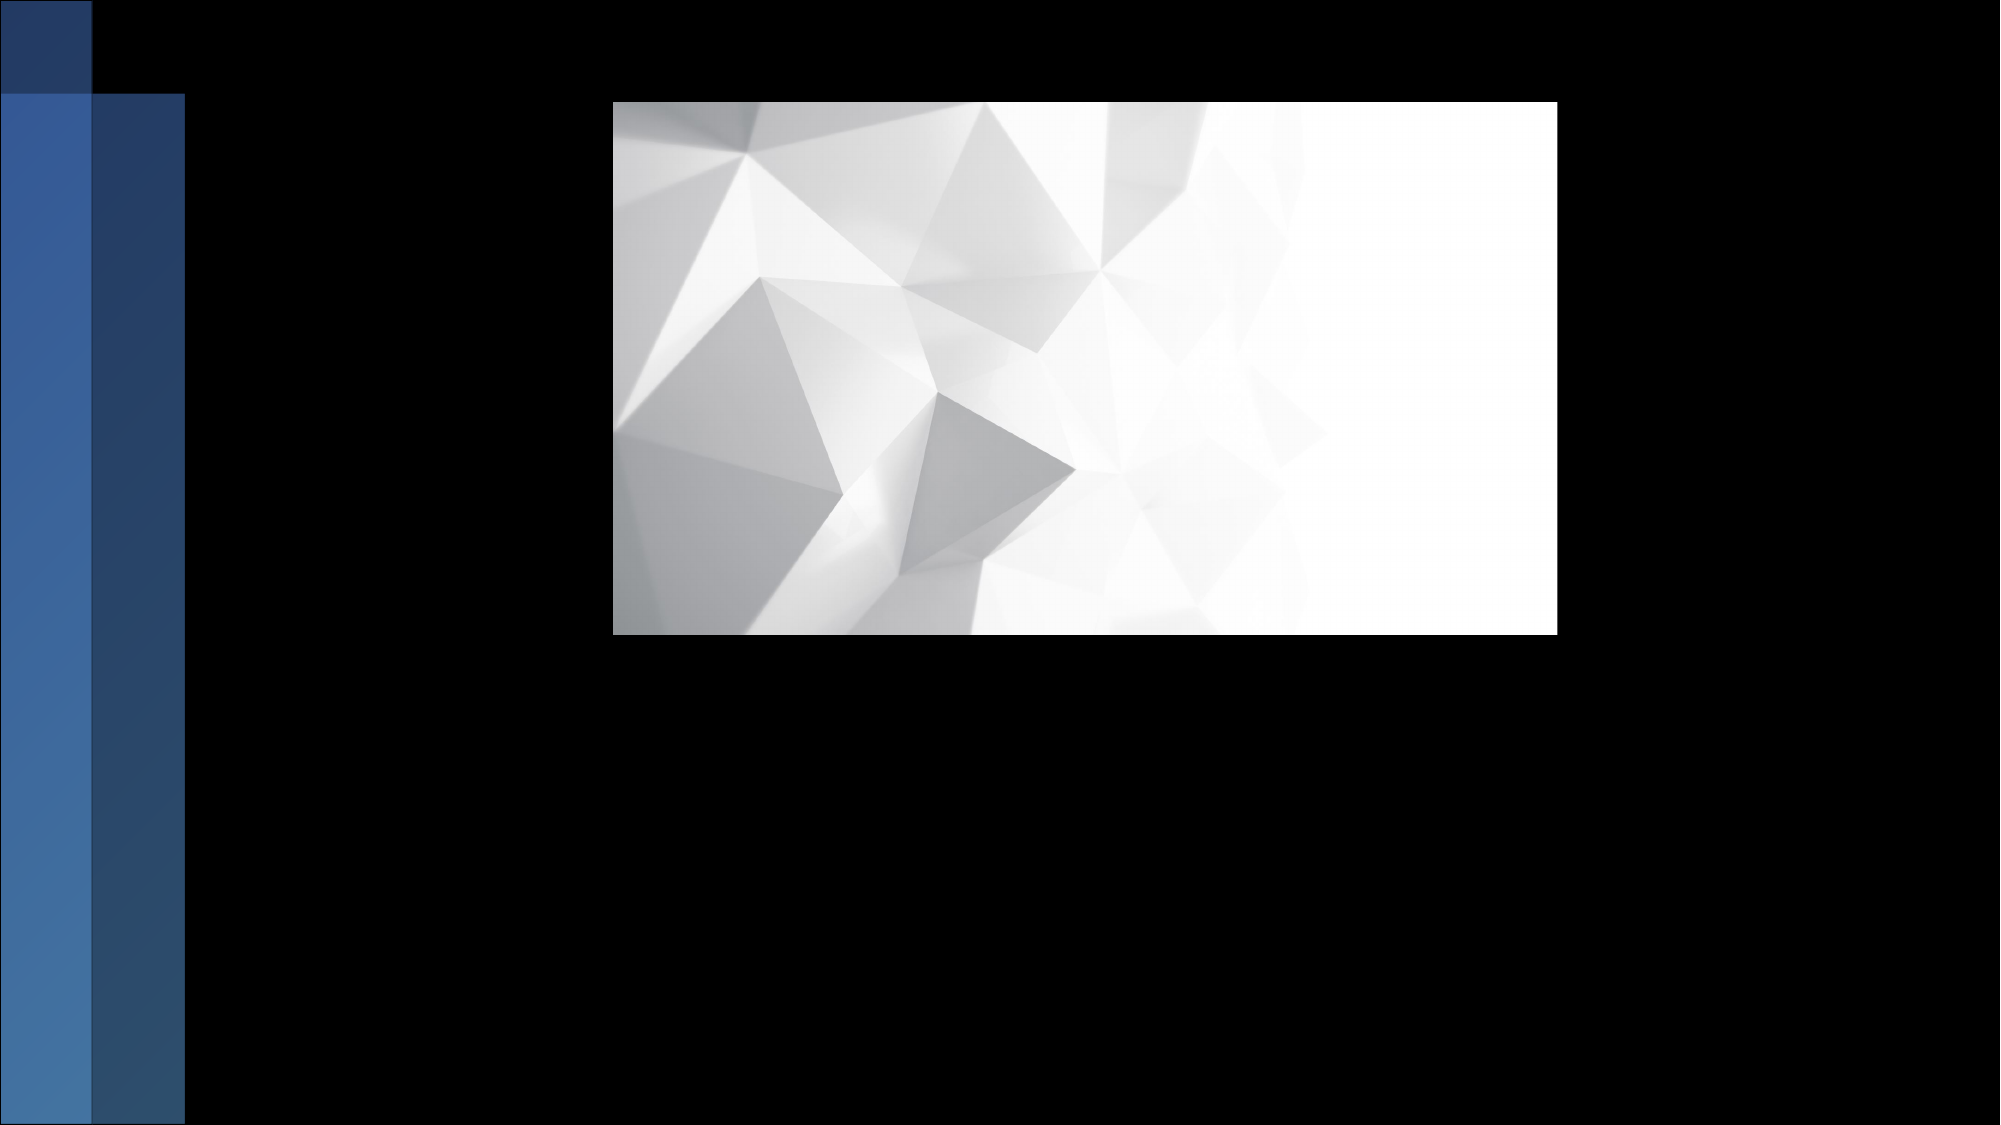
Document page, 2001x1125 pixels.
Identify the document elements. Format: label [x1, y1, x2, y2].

text_box [0, 0, 2000, 1125]
picture [613, 102, 1558, 635]
